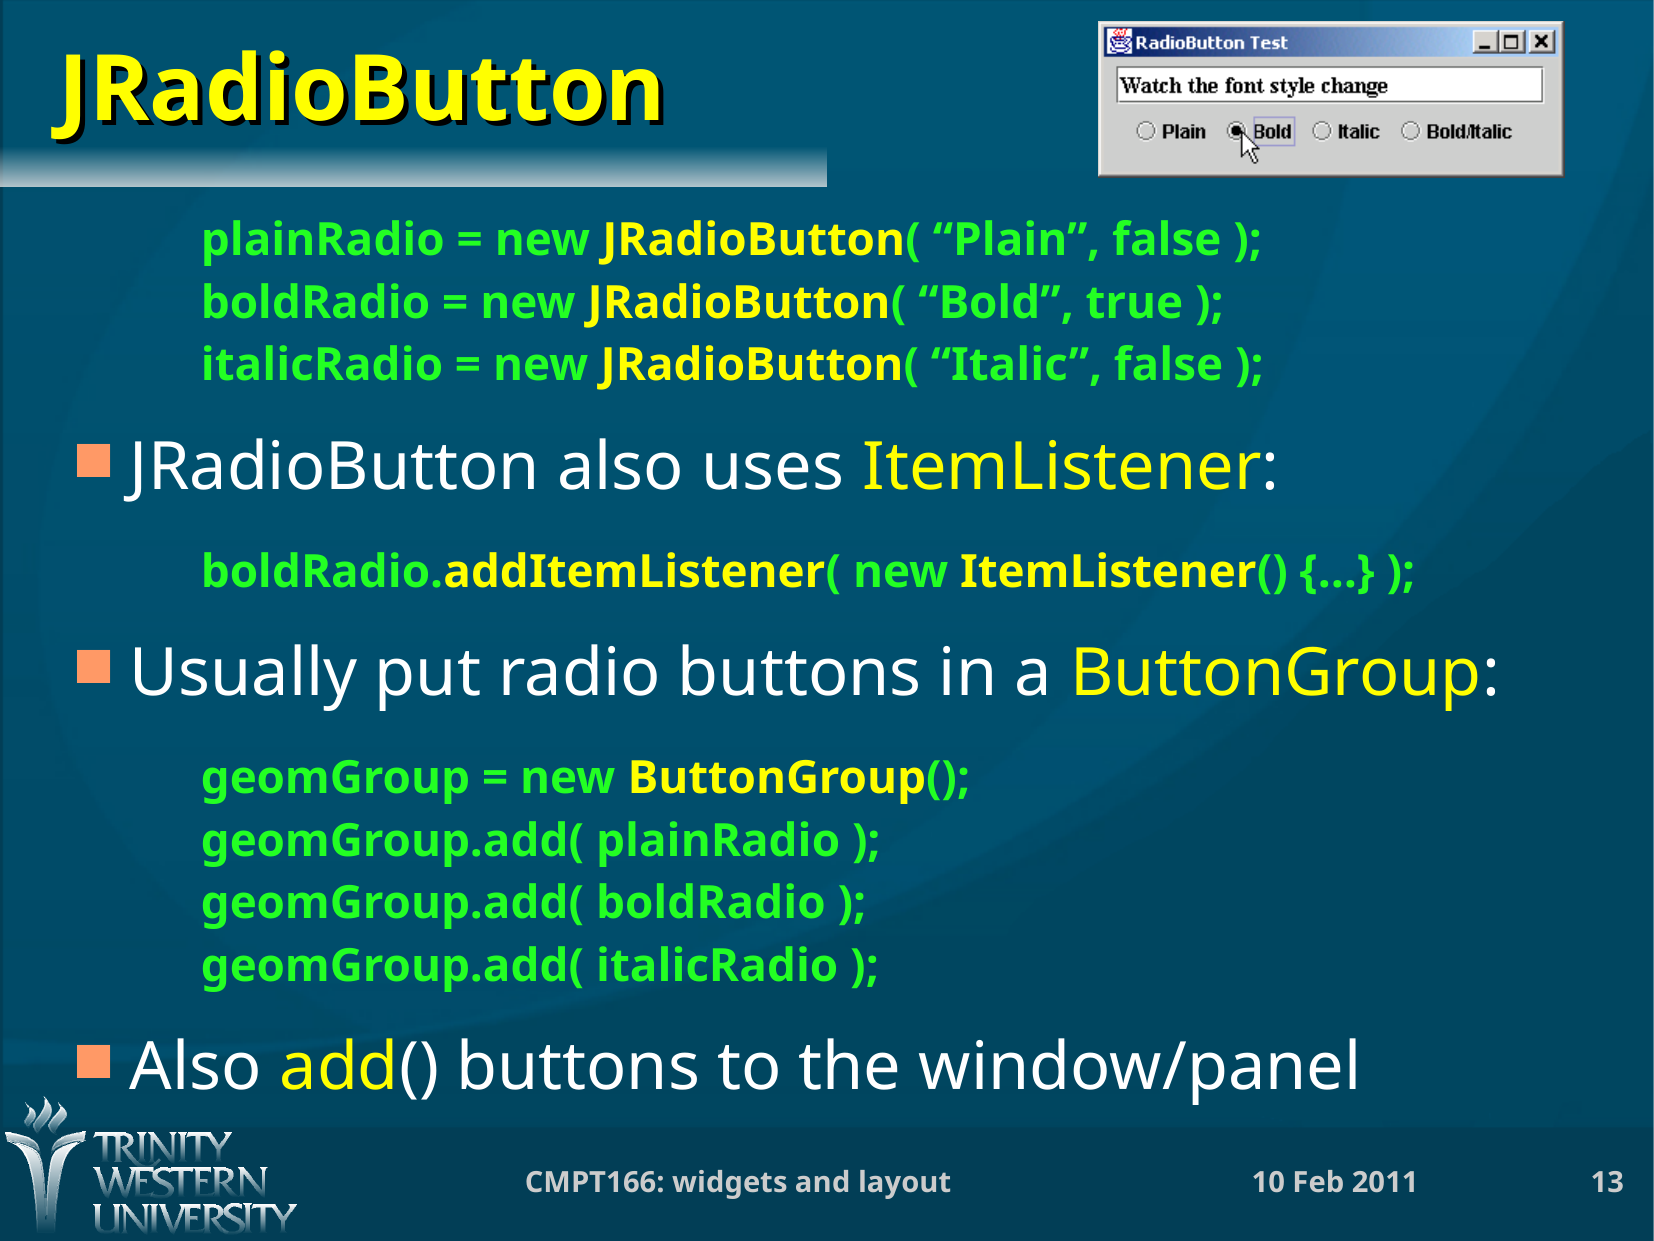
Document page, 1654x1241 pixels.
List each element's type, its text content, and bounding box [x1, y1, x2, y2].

picture [1099, 22, 1564, 177]
list plainRadio = new JRadioButton( “Plain”, false ); boldRadio = new JRadioButton( “Bold”, true ); italicRadio = new JRadioButton( “Italic”, false ); JRadioButton also uses ItemListener: boldRadio.addItemListener( new ItemListener() {…} ); Usually put radio buttons in a ButtonGroup: geomGroup = new ButtonGroup(); geomGroup.add( plainRadio ); geomGroup.add( boldRadio ); geomGroup.add( italicRadio ); Also add() buttons to the window/panel [59, 206, 1625, 1026]
list Event classes are in package java.awt.event e.g., the ActionListener interface uses the actionPerformed() method on an ActionEvent object [0, 154, 827, 158]
title JRadioButton [59, 19, 1595, 148]
picture [38, 1227, 54, 1232]
